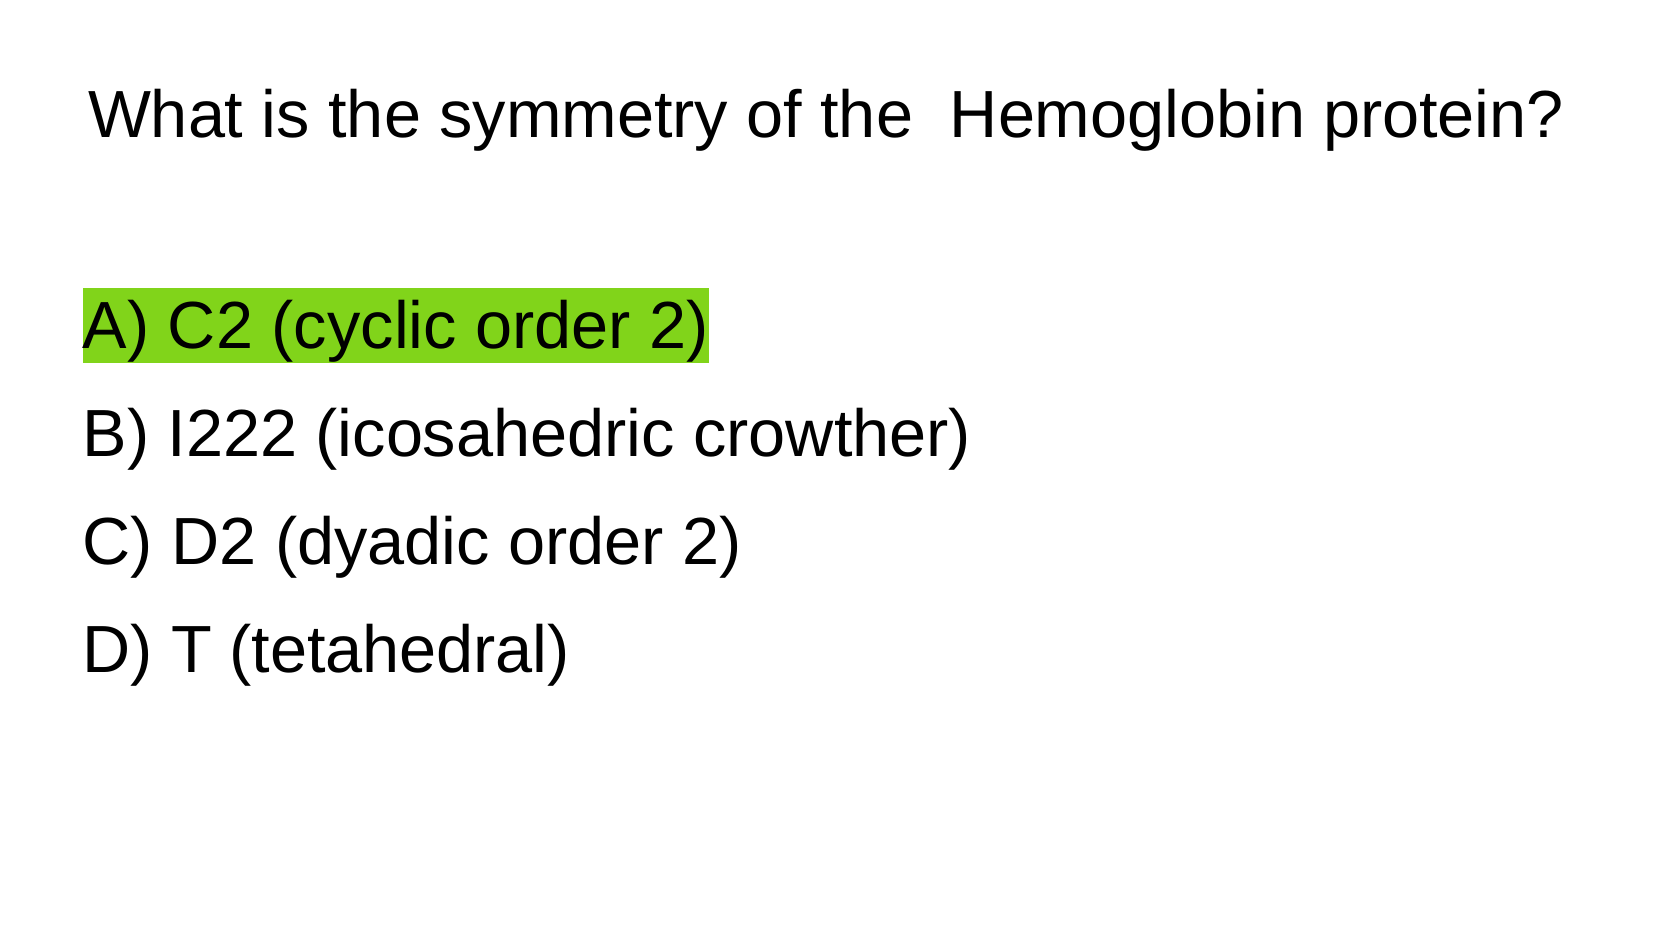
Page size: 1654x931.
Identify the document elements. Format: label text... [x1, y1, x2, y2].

subtitle C2 (cyclic order 2) I222 (icosahedric crowther) D2 (dyadic order 2) T (tetahedral) [82, 217, 1571, 758]
title What is the symmetry of the Hemoglobin protein? [82, 37, 1571, 193]
